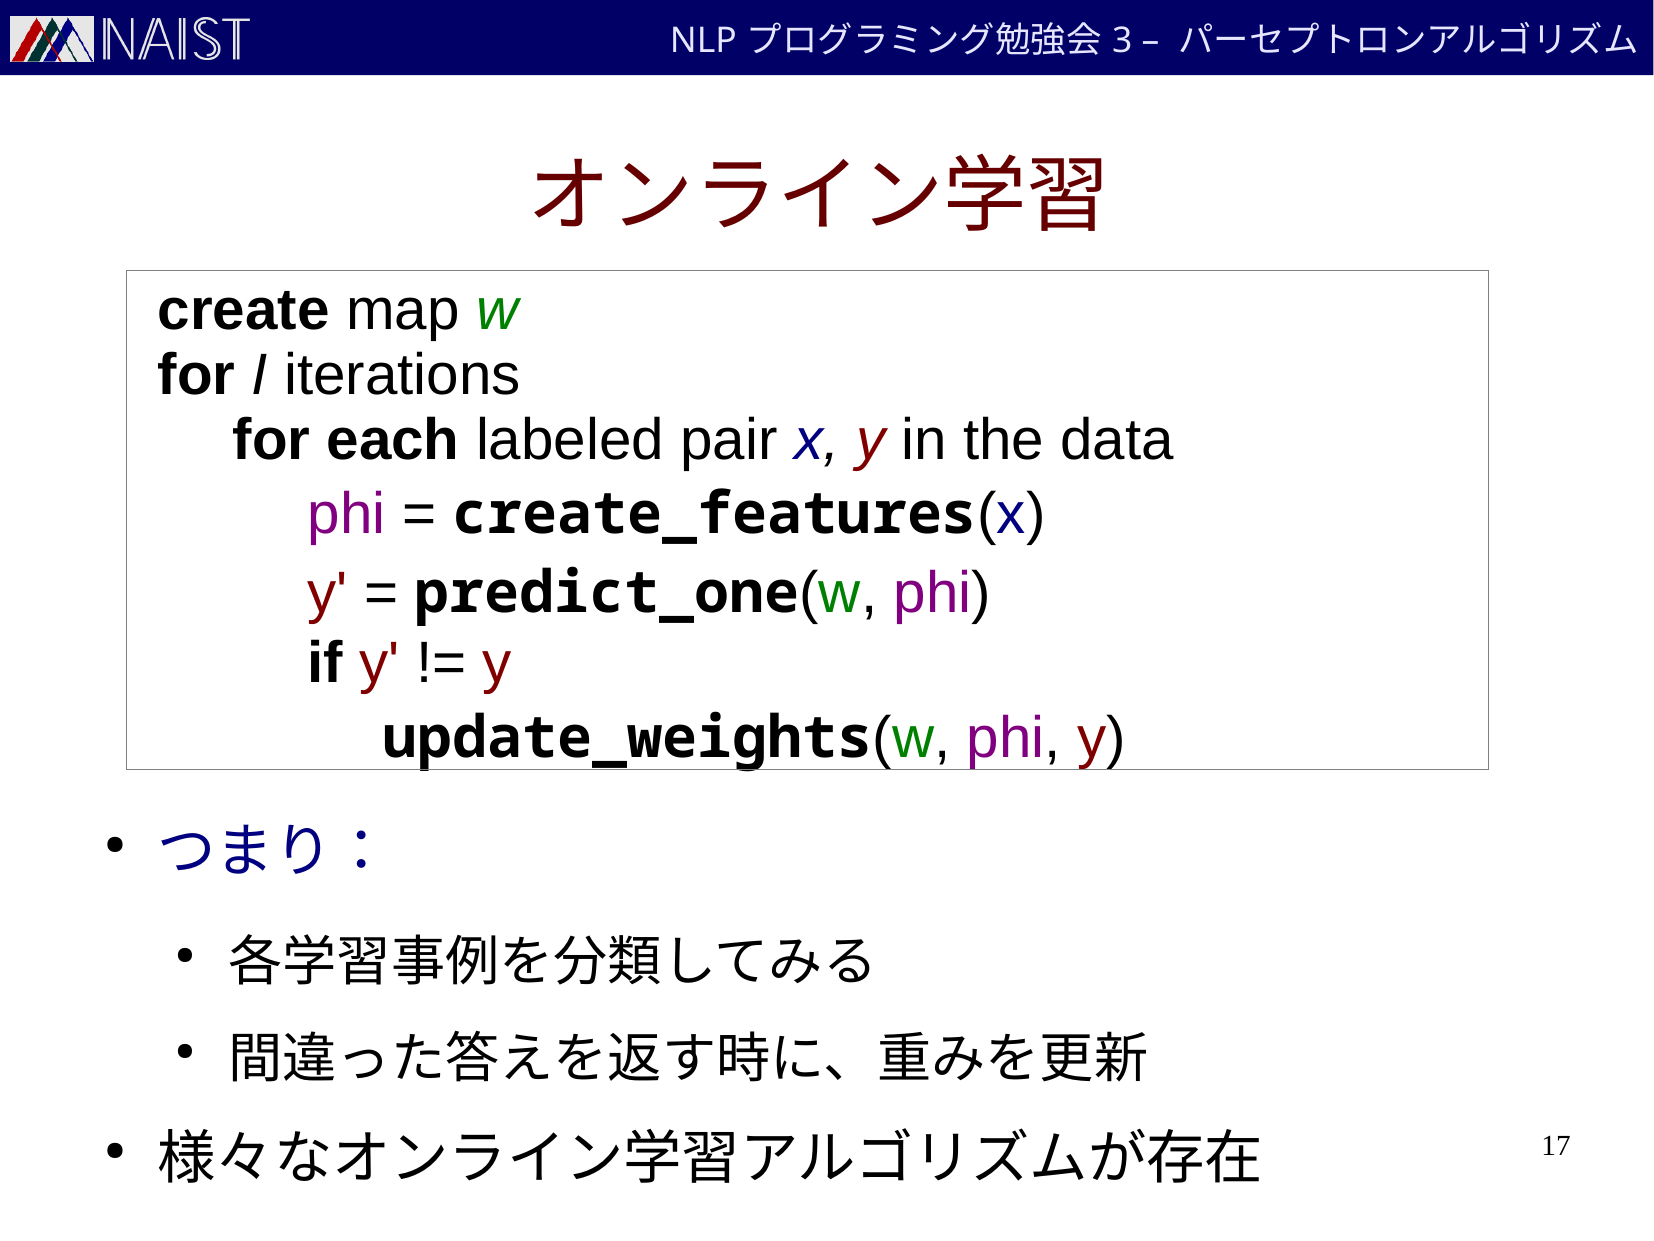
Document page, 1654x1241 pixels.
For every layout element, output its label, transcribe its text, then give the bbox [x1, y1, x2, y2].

title オンライン学習 [127, 271, 1488, 276]
list create map w for I iterations for each labeled pair x, y in the data phi = create_features(x) y' = predict_one(w, phi) if y' != y update_weights(w, phi, y) つまり： 各学習事例を分類してみる 間違った答えを返す時に、重みを更新 様々なオンライン学習アルゴリズムが存在 最もシンプルで実装しやすいのがパーセプトロン [86, 276, 1576, 1190]
title オンライン学習 [75, 92, 1564, 285]
picture [10, 16, 94, 62]
list create map w for I iterations for each labeled pair x, y in the data phi = create_features(x) y' = predict_one(w, phi) if y' != y update_weights(w, phi, y) つまり： 各学習事例を分類してみる 間違った答えを返す時に、重みを更新 様々なオンライン学習アルゴリズムが存在 最もシンプルで実装しやすいのがパーセプトロン [127, 276, 1488, 769]
picture [102, 17, 251, 60]
